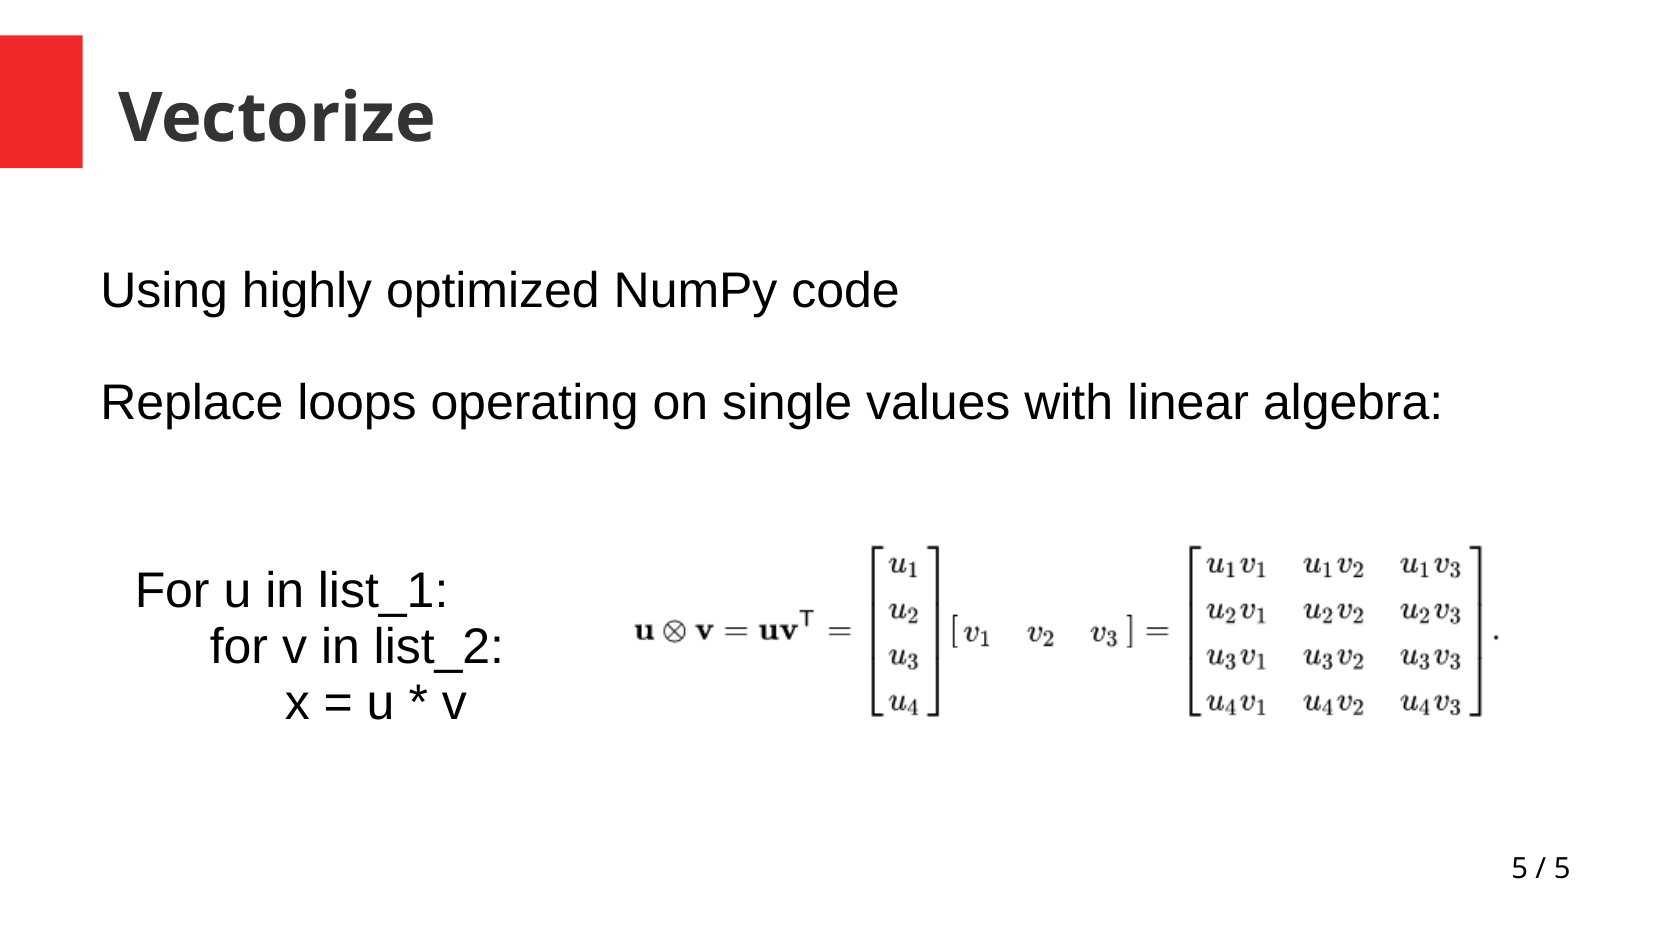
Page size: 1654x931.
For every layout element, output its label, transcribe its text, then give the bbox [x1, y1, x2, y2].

text_box For u in list_1: for v in list_2: x = u * v [120, 555, 721, 738]
title Vectorize [118, 36, 1571, 193]
text_box Using highly optimized NumPy code Replace loops operating on single values with linear algebra: [85, 255, 1571, 446]
picture [634, 543, 1501, 721]
